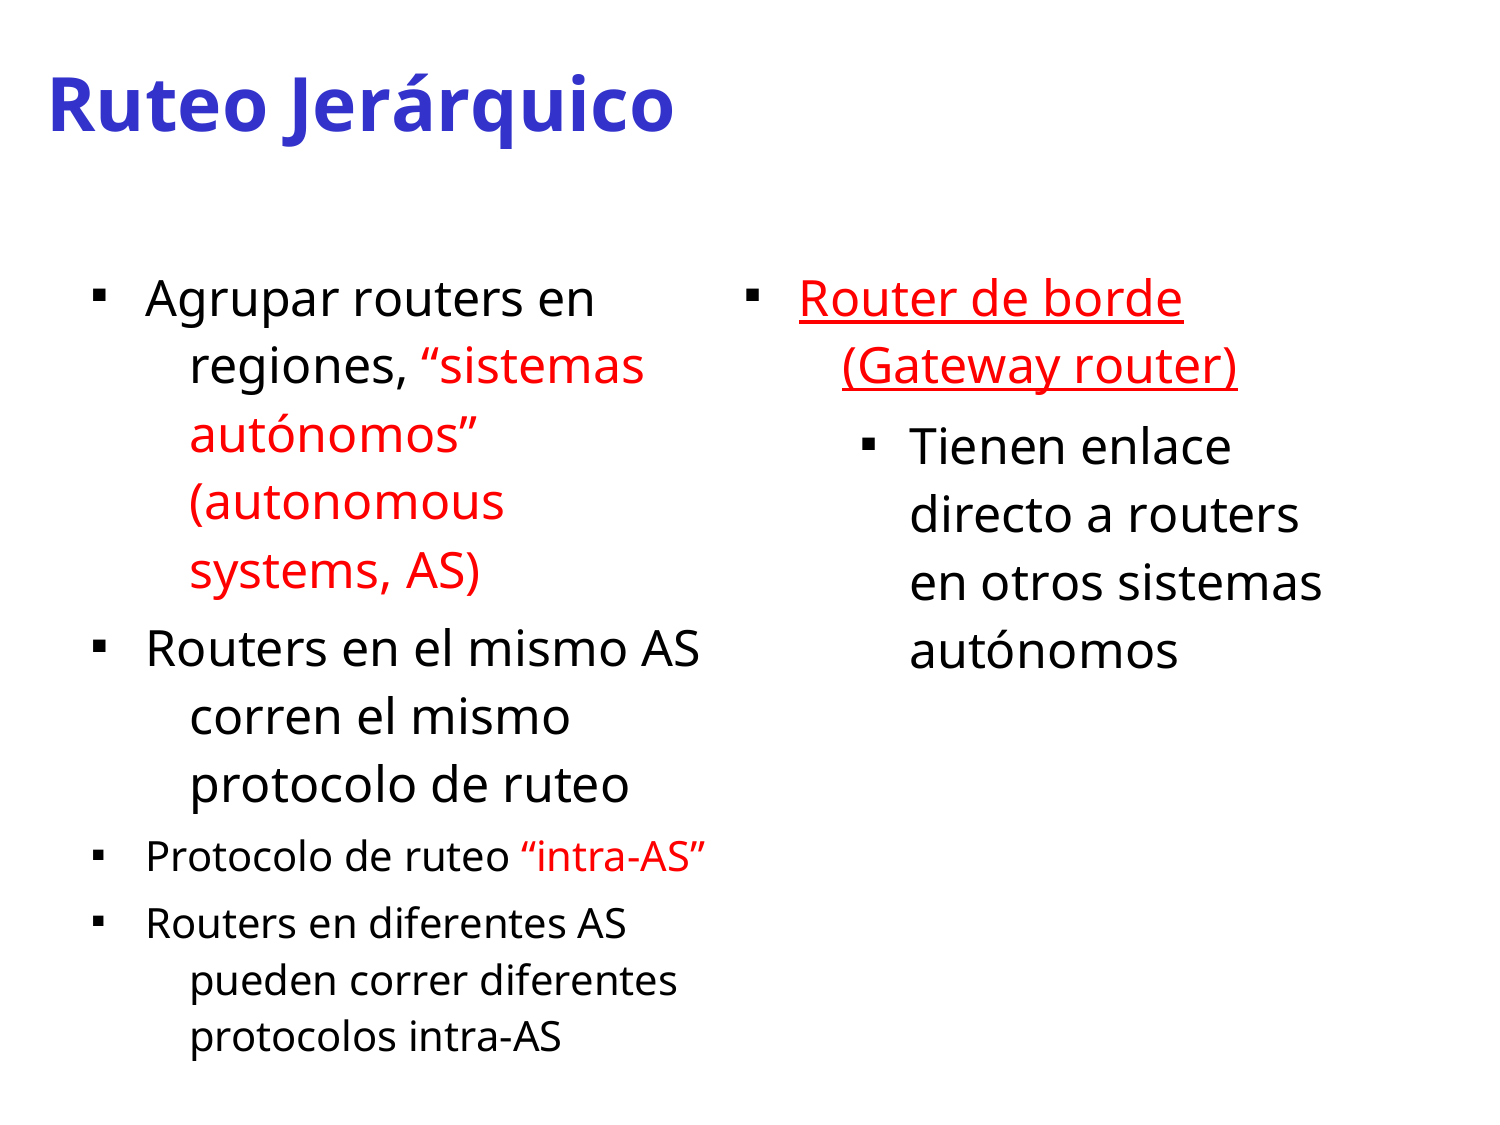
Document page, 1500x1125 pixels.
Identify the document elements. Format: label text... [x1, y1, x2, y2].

list Router de borde (Gateway router) Tienen enlace directo a routers en otros sistemas autónomos [740, 262, 1363, 1026]
list Agrupar routers en regiones, “sistemas autónomos” (autonomous systems, AS) Routers en el mismo AS corren el mismo protocolo de ruteo Protocolo de ruteo “intra-AS” Routers en diferentes AS pueden correr diferentes protocolos intra-AS [87, 262, 710, 1026]
title Ruteo Jerárquico [46, 1, 1500, 204]
